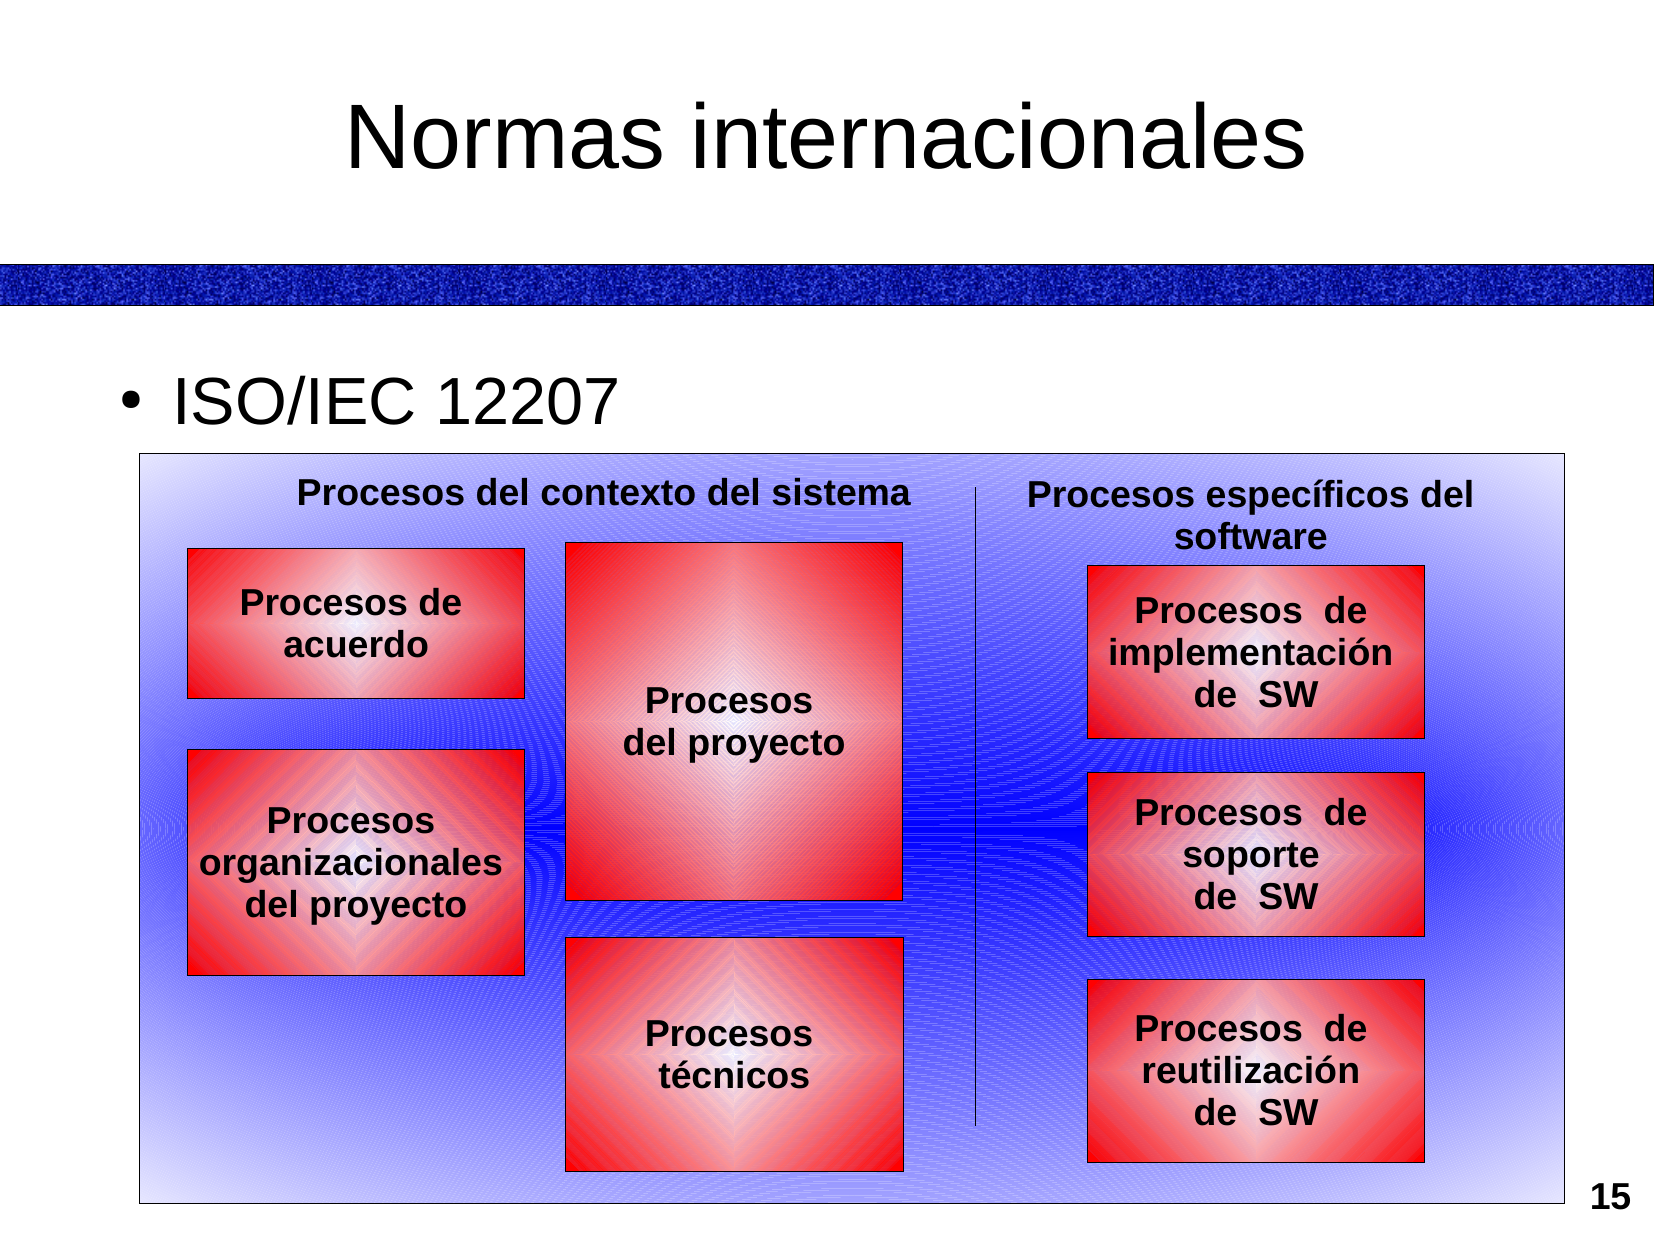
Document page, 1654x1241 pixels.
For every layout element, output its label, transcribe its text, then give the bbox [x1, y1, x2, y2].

picture [0, 265, 1653, 305]
text_box Procesos técnicos [565, 937, 904, 1172]
text_box Procesos organizacionales del proyecto [187, 749, 525, 976]
text_box Procesos de reutilización de SW [1087, 979, 1425, 1163]
text_box Procesos de acuerdo [187, 548, 525, 699]
list ISO/IEC 12207 [101, 363, 1549, 1183]
text_box Procesos específicos del software [988, 466, 1514, 568]
text_box Procesos del contexto del sistema [281, 463, 927, 522]
text_box Procesos del proyecto [565, 542, 903, 901]
title Normas internacionales [58, 21, 1595, 253]
text_box <número> [1575, 1168, 1654, 1240]
text_box [139, 453, 1565, 1204]
text_box Procesos de soporte de SW [1087, 772, 1425, 937]
text_box Procesos de implementación de SW [1087, 565, 1425, 739]
